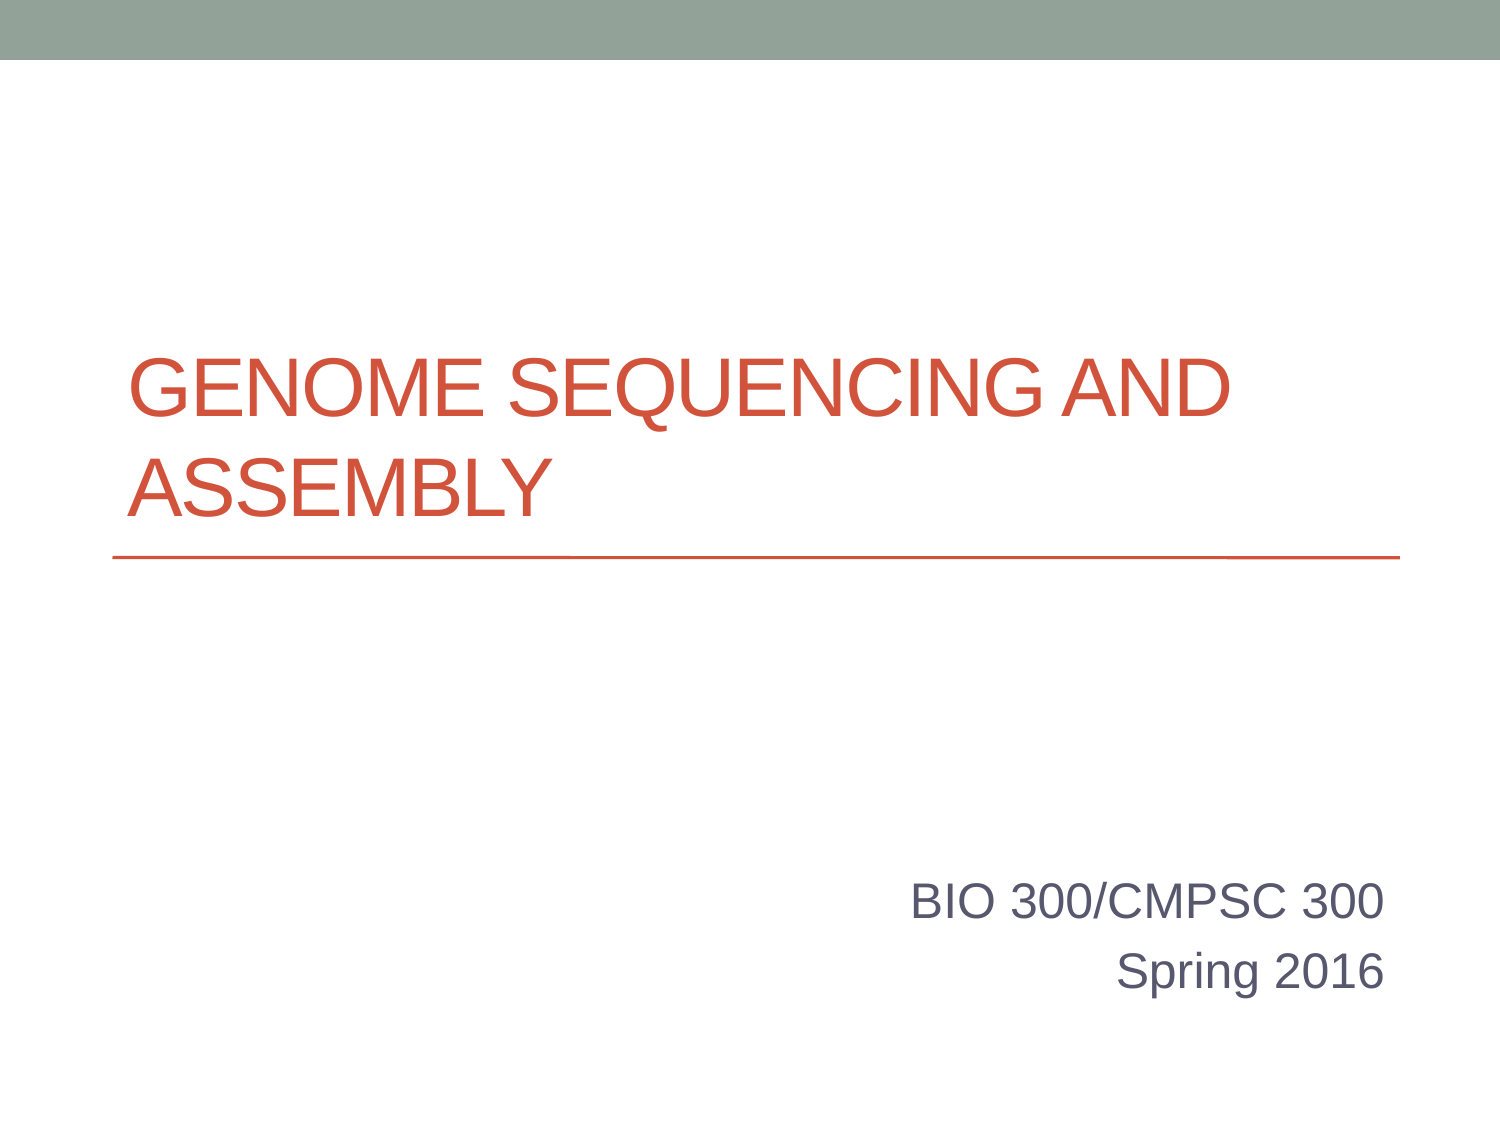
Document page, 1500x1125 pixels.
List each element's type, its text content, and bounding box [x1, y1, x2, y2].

title GENOME Sequencing and Assembly [112, 224, 1400, 542]
subtitle BIO 300/CMPSC 300 Spring 2016 [112, 718, 1400, 1007]
